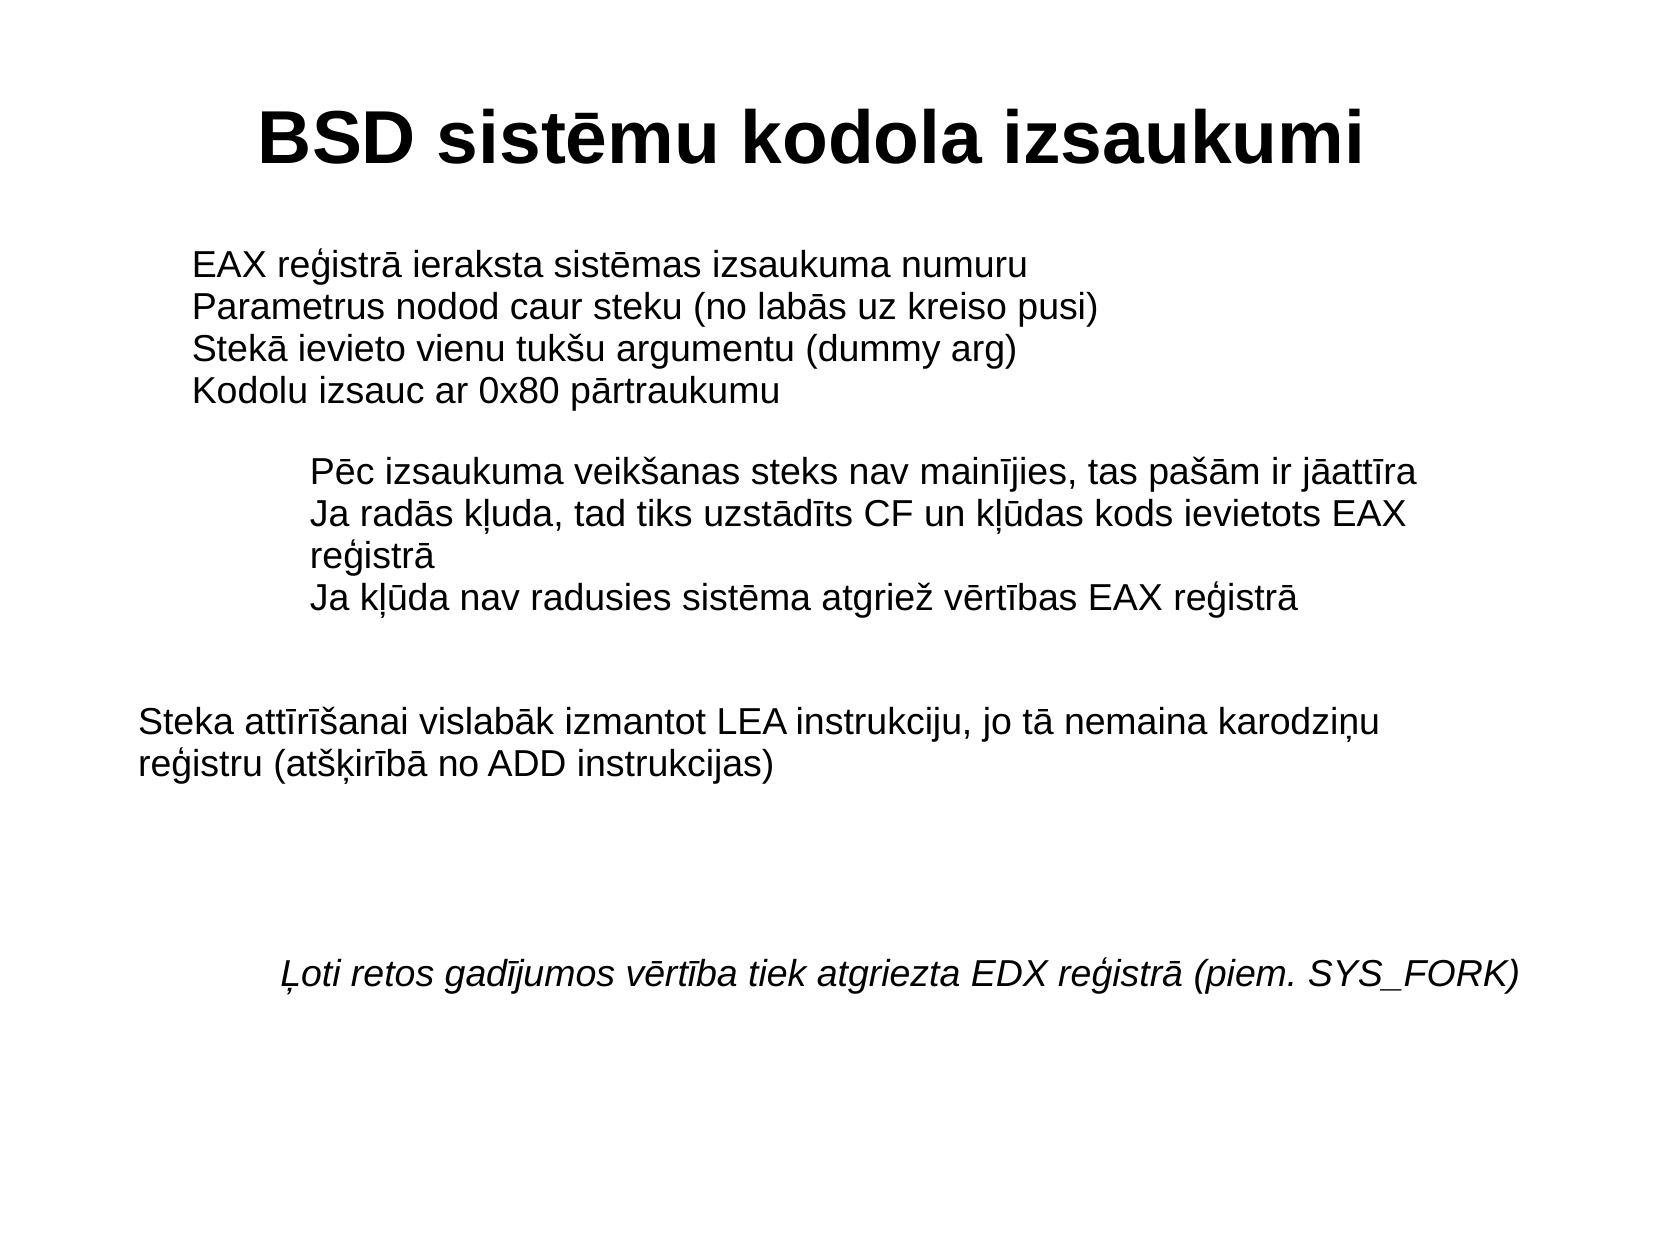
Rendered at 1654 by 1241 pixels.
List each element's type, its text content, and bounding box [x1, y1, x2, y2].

text_box EAX reģistrā ieraksta sistēmas izsaukuma numuru Parametrus nodod caur steku (no labās uz kreiso pusi) Stekā ievieto vienu tukšu argumentu (dummy arg) Kodolu izsauc ar 0x80 pārtraukumu [177, 236, 1536, 419]
text_box Ļoti retos gadījumos vērtība tiek atgriezta EDX reģistrā (piem. SYS_FORK) [265, 944, 1565, 1002]
text_box Pēc izsaukuma veikšanas steks nav mainījies, tas pašām ir jāattīra Ja radās kļuda, tad tiks uzstādīts CF un kļūdas kods ievietots EAX reģistrā Ja kļūda nav radusies sistēma atgriež vērtības EAX reģistrā [295, 442, 1477, 626]
text_box Steka attīrīšanai vislabāk izmantot LEA instrukciju, jo tā nemaina karodziņu reģistru (atšķirībā no ADD instrukcijas) [123, 693, 1512, 792]
text_box BSD sistēmu kodola izsaukumi [88, 88, 1536, 188]
